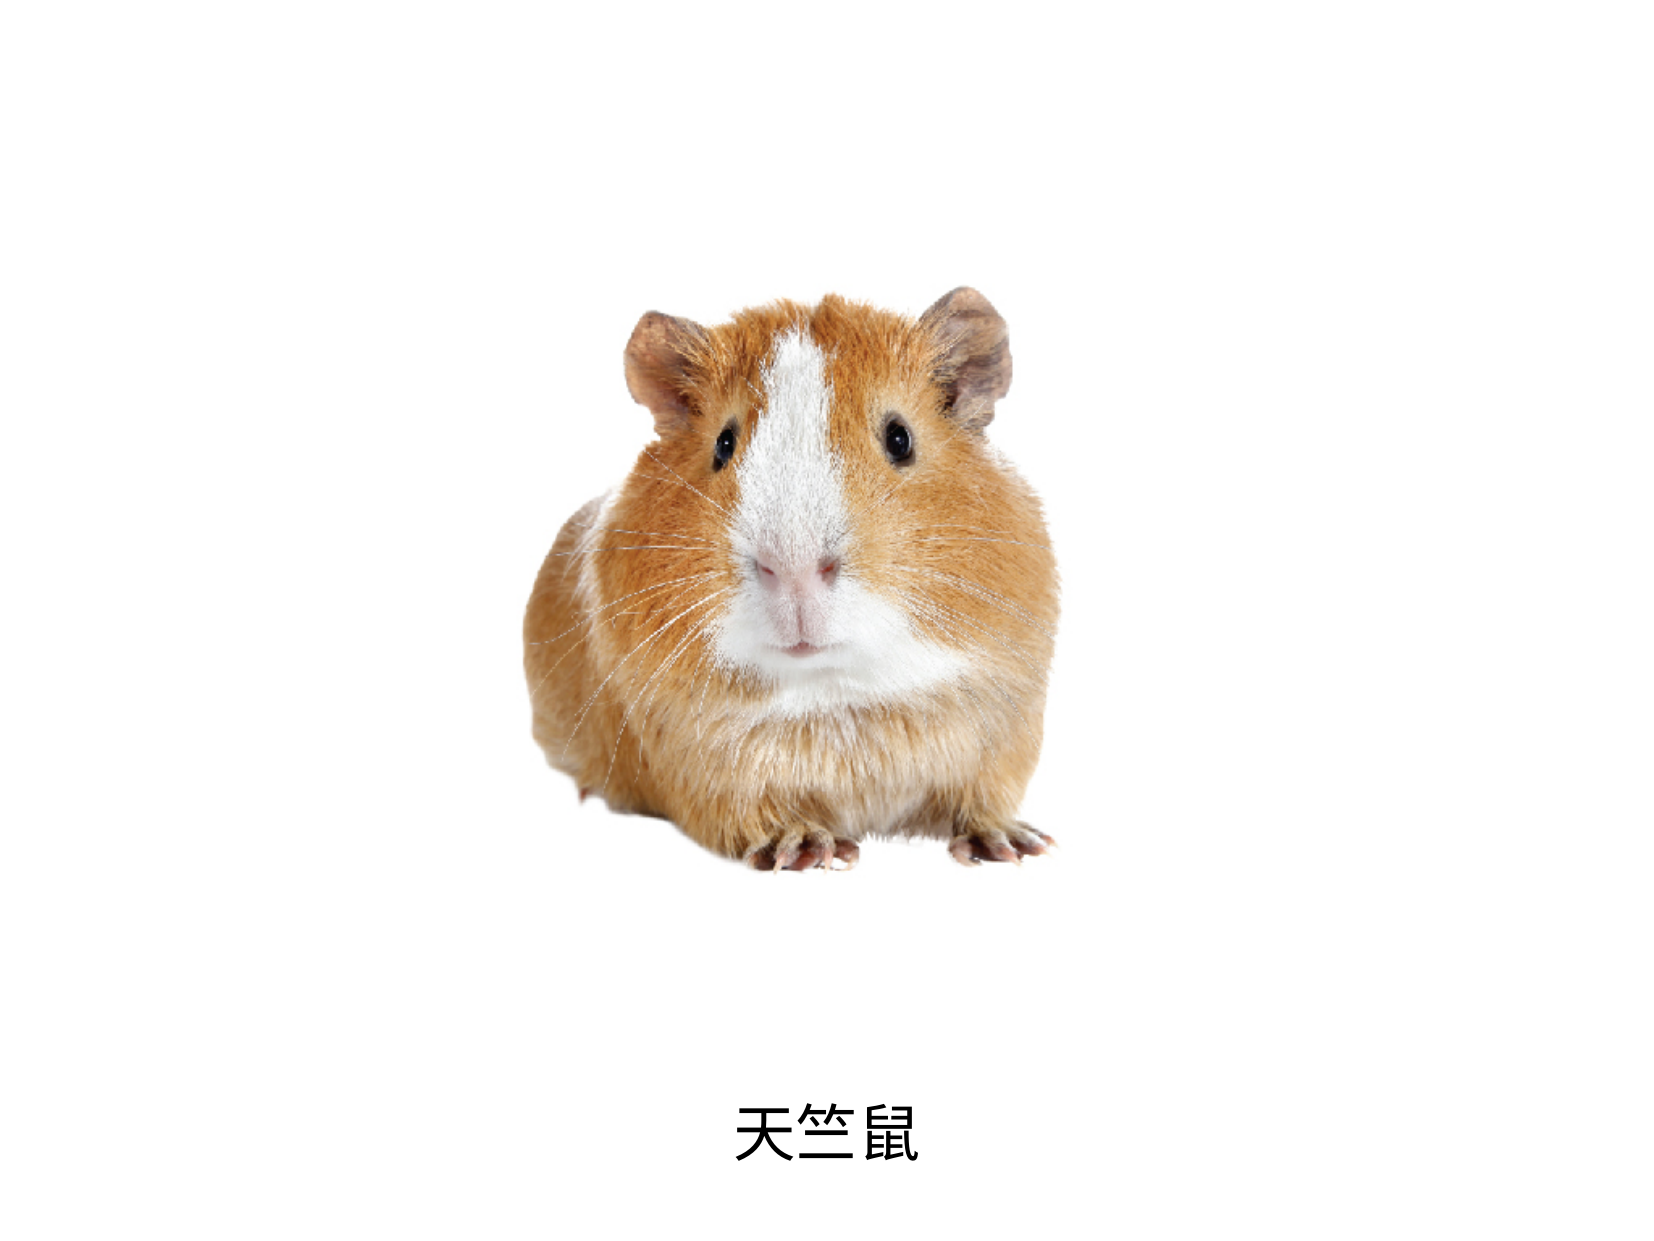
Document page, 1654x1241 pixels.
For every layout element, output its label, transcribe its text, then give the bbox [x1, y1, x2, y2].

title 天竺鼠 [82, 1025, 1571, 1233]
picture [0, 0, 1654, 1241]
